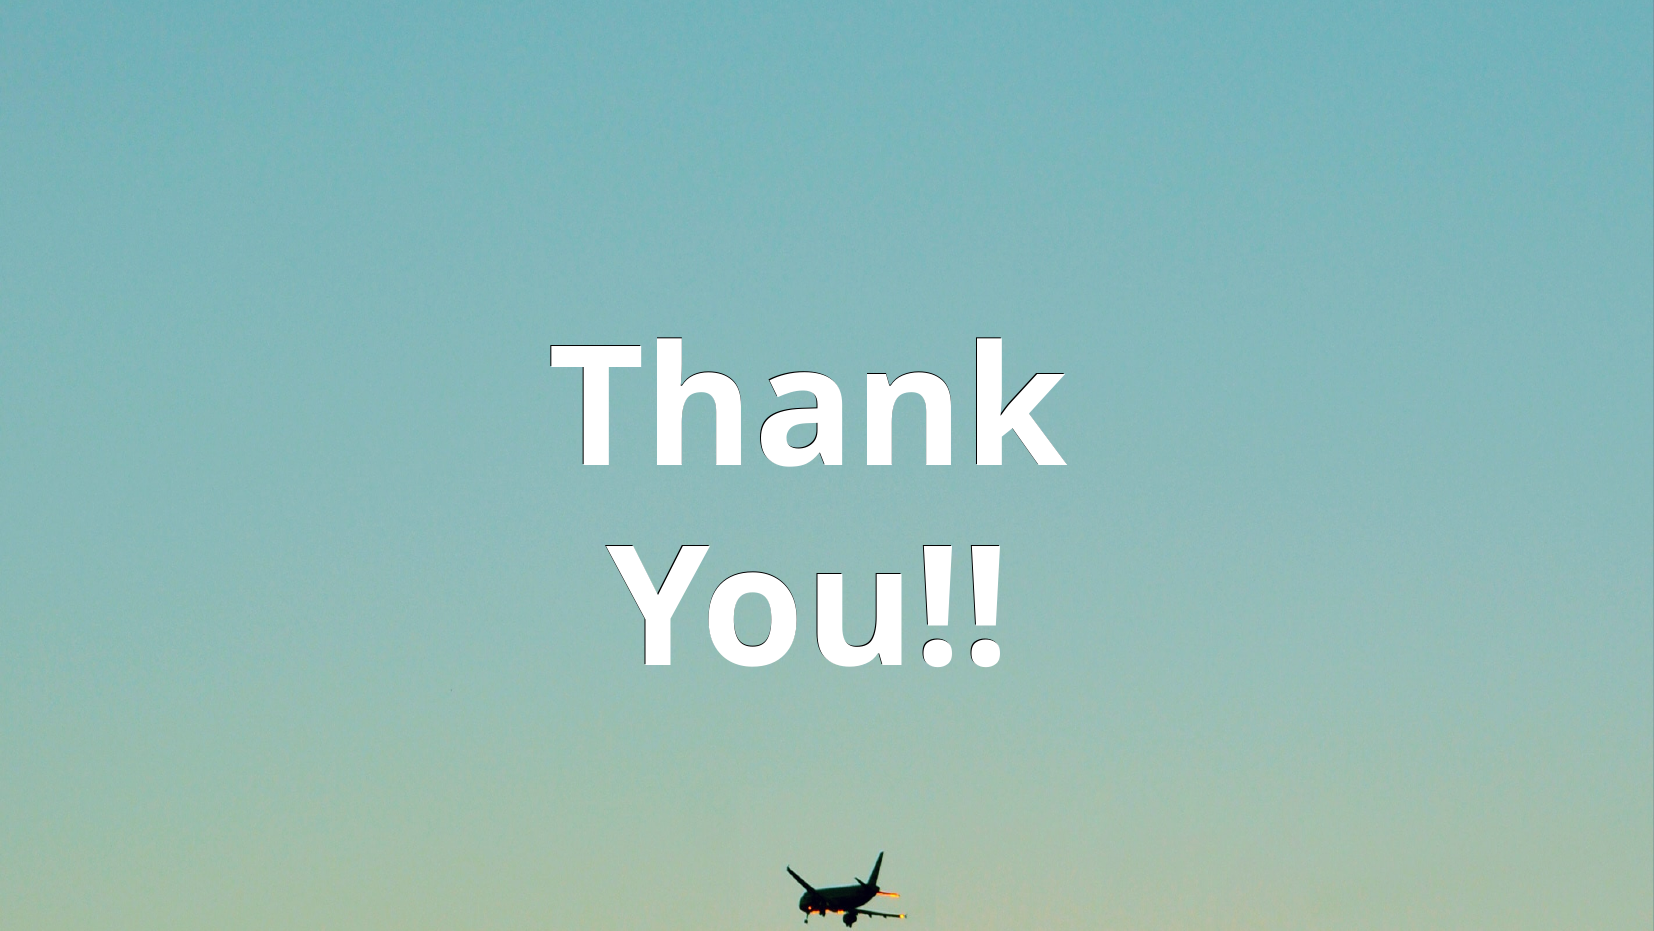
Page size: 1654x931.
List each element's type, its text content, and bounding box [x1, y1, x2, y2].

text_box Thank You!! [313, 291, 1304, 706]
picture [0, 0, 1654, 931]
